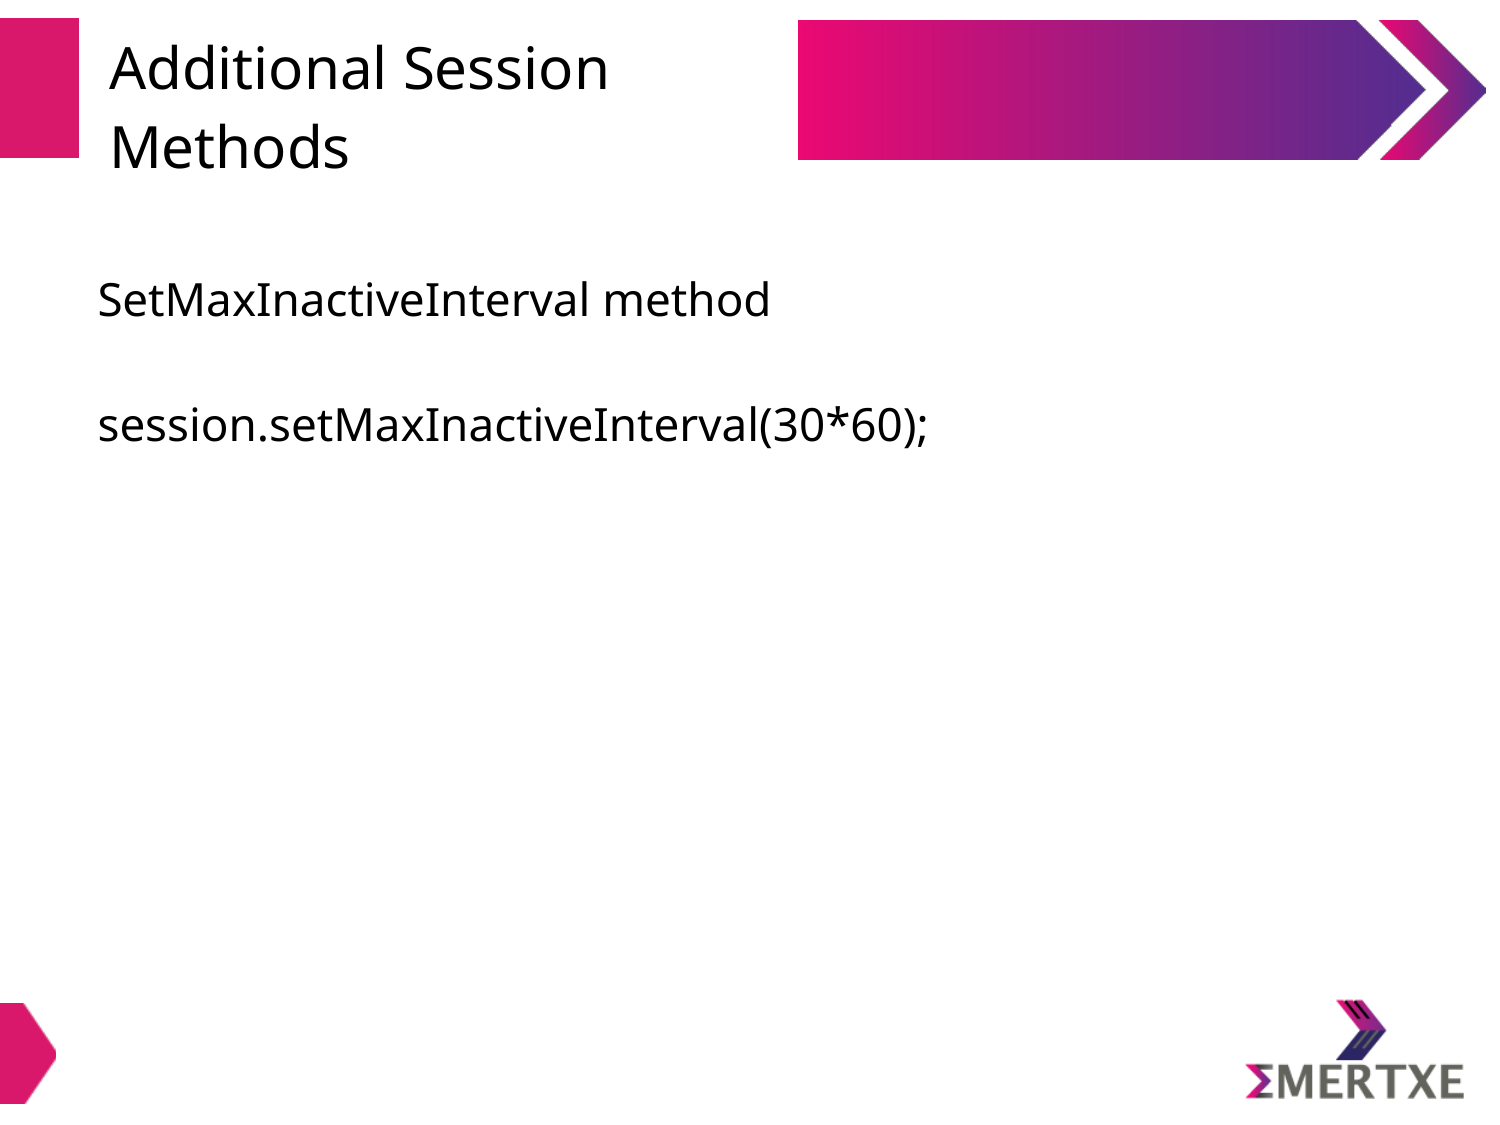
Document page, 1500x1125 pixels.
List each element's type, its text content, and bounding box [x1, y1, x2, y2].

picture [1245, 996, 1465, 1099]
text_box SetMaxInactiveInterval method session.setMaxInactiveInterval(30*60); [82, 259, 1382, 436]
text_box Additional Session Methods [94, 20, 721, 171]
picture [798, 20, 1486, 160]
